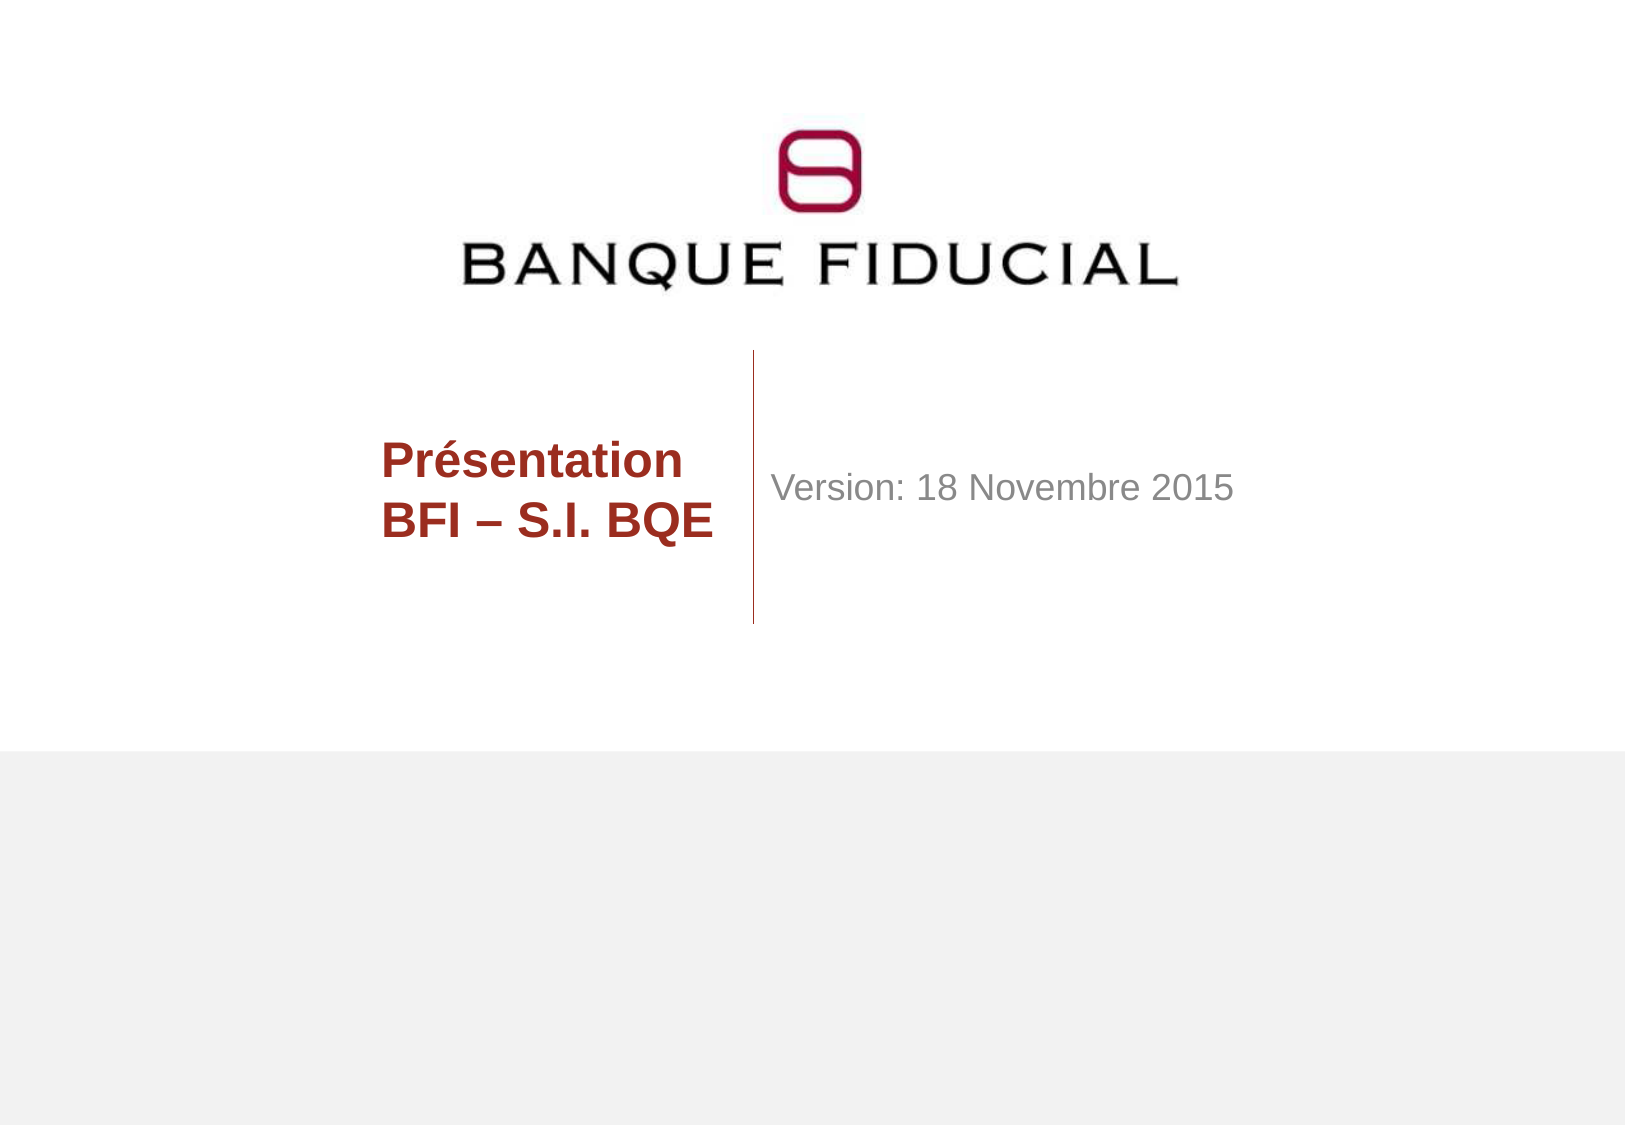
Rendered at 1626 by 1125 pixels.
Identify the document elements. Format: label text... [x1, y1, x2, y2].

subtitle Version: 18 Novembre 2015 [755, 350, 1280, 622]
picture [456, 113, 1185, 299]
title Présentation BFI – S.I. BQE [366, 350, 748, 624]
